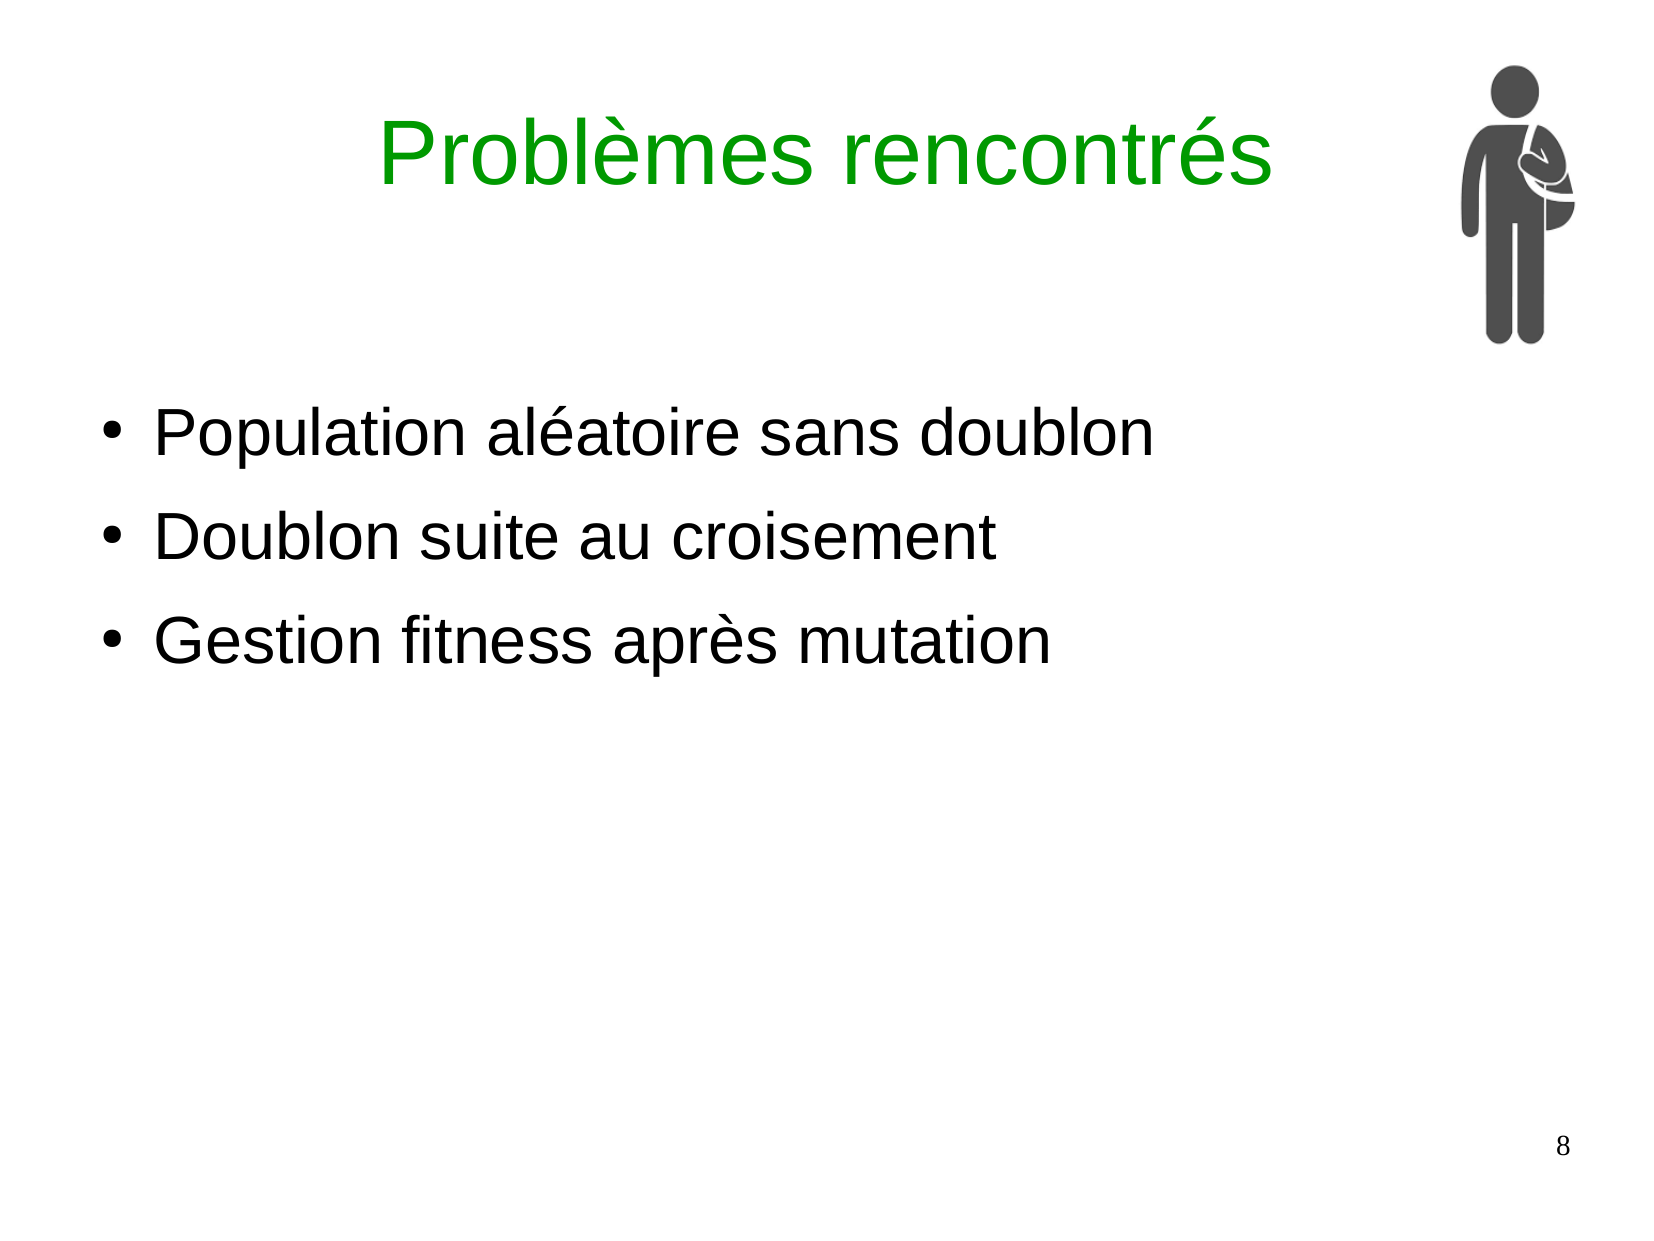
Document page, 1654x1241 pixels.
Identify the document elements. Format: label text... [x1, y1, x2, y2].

list Population aléatoire sans doublon Doublon suite au croisement Gestion fitness après mutation [82, 290, 1571, 1109]
picture [1417, 49, 1619, 361]
title Problèmes rencontrés [82, 49, 1417, 257]
